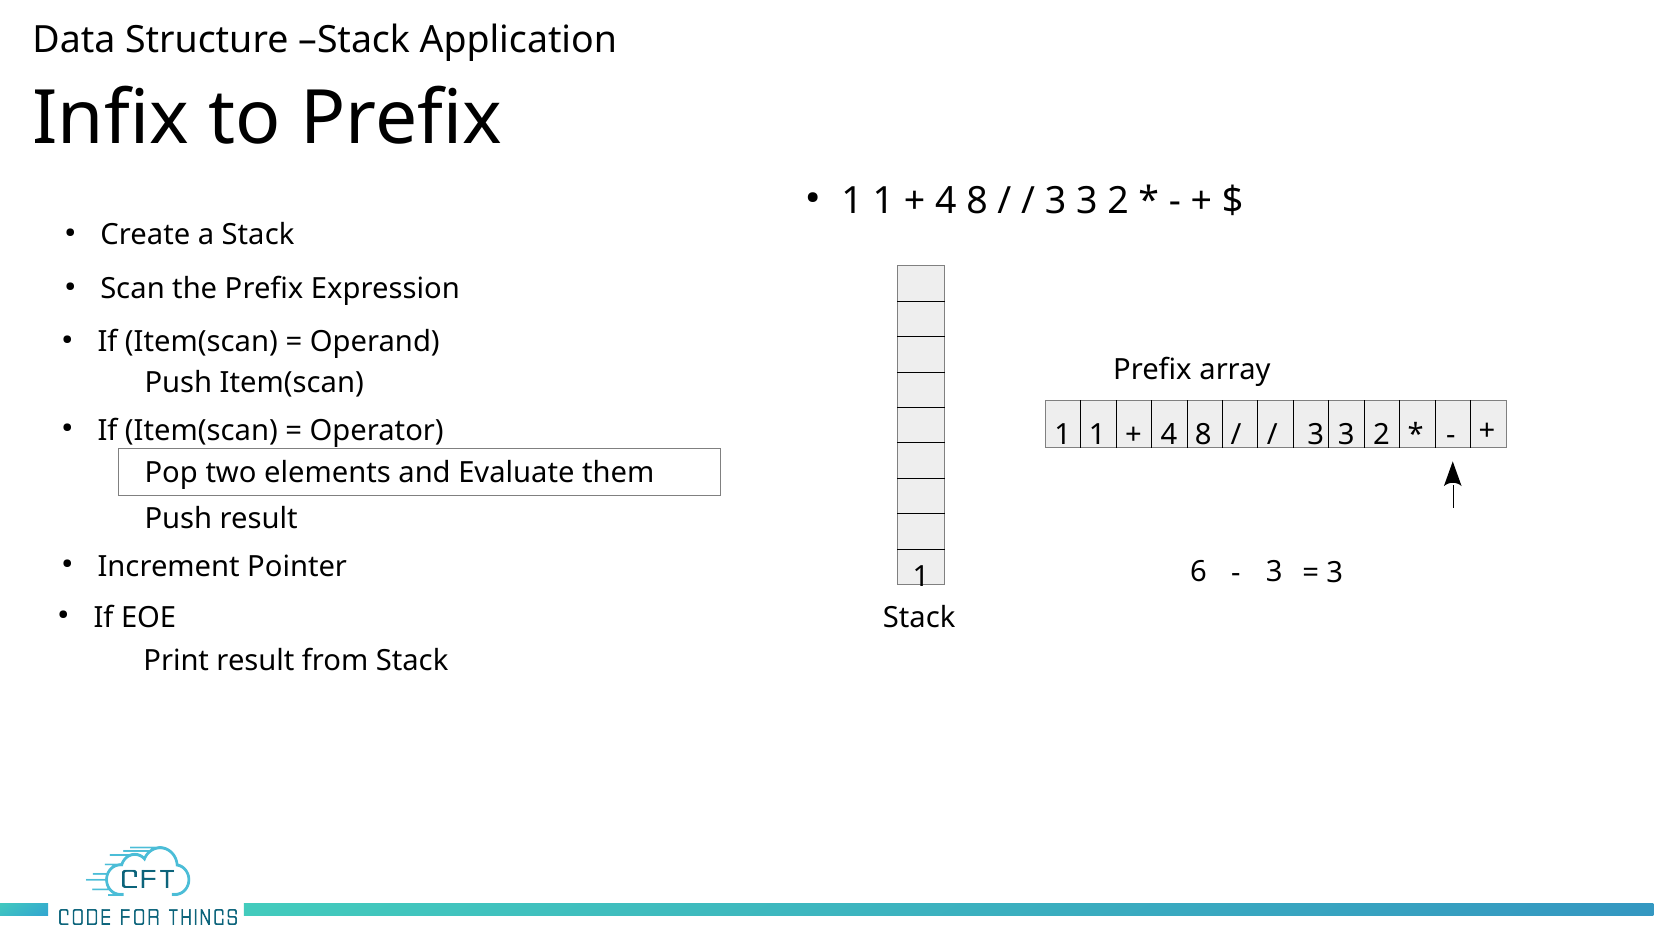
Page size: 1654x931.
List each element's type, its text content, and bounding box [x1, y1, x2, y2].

text_box [1152, 400, 1187, 406]
text_box Create a Stack [50, 206, 355, 266]
text_box [897, 443, 945, 478]
text_box Stack [868, 588, 979, 638]
text_box [1400, 400, 1435, 406]
text_box 8 [1180, 406, 1229, 456]
text_box 1 [1074, 406, 1123, 456]
text_box + [1123, 406, 1145, 456]
text_box If (Item(scan) = Operand) [47, 312, 491, 373]
text_box [1365, 400, 1399, 406]
title Data Structure –Stack Application Infix to Prefix [32, 12, 1536, 166]
picture [59, 846, 237, 925]
text_box - [1431, 406, 1472, 456]
text_box [1081, 400, 1116, 406]
text_box [1045, 400, 1080, 406]
text_box + [1463, 402, 1518, 452]
text_box [1294, 400, 1328, 406]
text_box 3 [1292, 406, 1341, 456]
text_box [897, 265, 945, 301]
text_box Print result from Stack [93, 631, 615, 691]
text_box [1117, 400, 1151, 406]
text_box 3 [1257, 543, 1287, 593]
text_box Push result [94, 490, 426, 550]
text_box [897, 302, 945, 336]
text_box [1223, 400, 1257, 406]
text_box If EOE [43, 588, 375, 638]
text_box 4 [1145, 406, 1180, 456]
text_box 3 [1341, 406, 1372, 456]
text_box Pop two elements and Evaluate them [94, 443, 709, 502]
text_box 6 [1175, 543, 1216, 593]
text_box [1258, 400, 1293, 406]
text_box [1188, 400, 1222, 406]
text_box [1436, 400, 1470, 406]
text_box Push Item(scan) [94, 373, 426, 401]
text_box / [1229, 406, 1252, 456]
text_box 1 [897, 547, 946, 597]
text_box = 3 [1287, 543, 1382, 593]
text_box [897, 337, 945, 372]
text_box [897, 373, 945, 407]
text_box 1 1 + 4 8 / / 3 3 2 * - + $ [791, 165, 1377, 225]
text_box [709, 448, 721, 496]
text_box 1 [1039, 406, 1074, 456]
text_box * [1407, 406, 1431, 456]
text_box Scan the Prefix Expression [50, 259, 537, 319]
text_box If (Item(scan) = Operator) [47, 401, 496, 461]
text_box - [1216, 543, 1257, 593]
text_box Prefix array [1098, 341, 1312, 391]
text_box [897, 479, 945, 513]
text_box [897, 408, 945, 442]
text_box / [1252, 406, 1292, 456]
text_box [897, 514, 945, 547]
text_box Increment Pointer [47, 537, 621, 597]
text_box [1329, 400, 1364, 406]
text_box 2 [1372, 406, 1407, 456]
